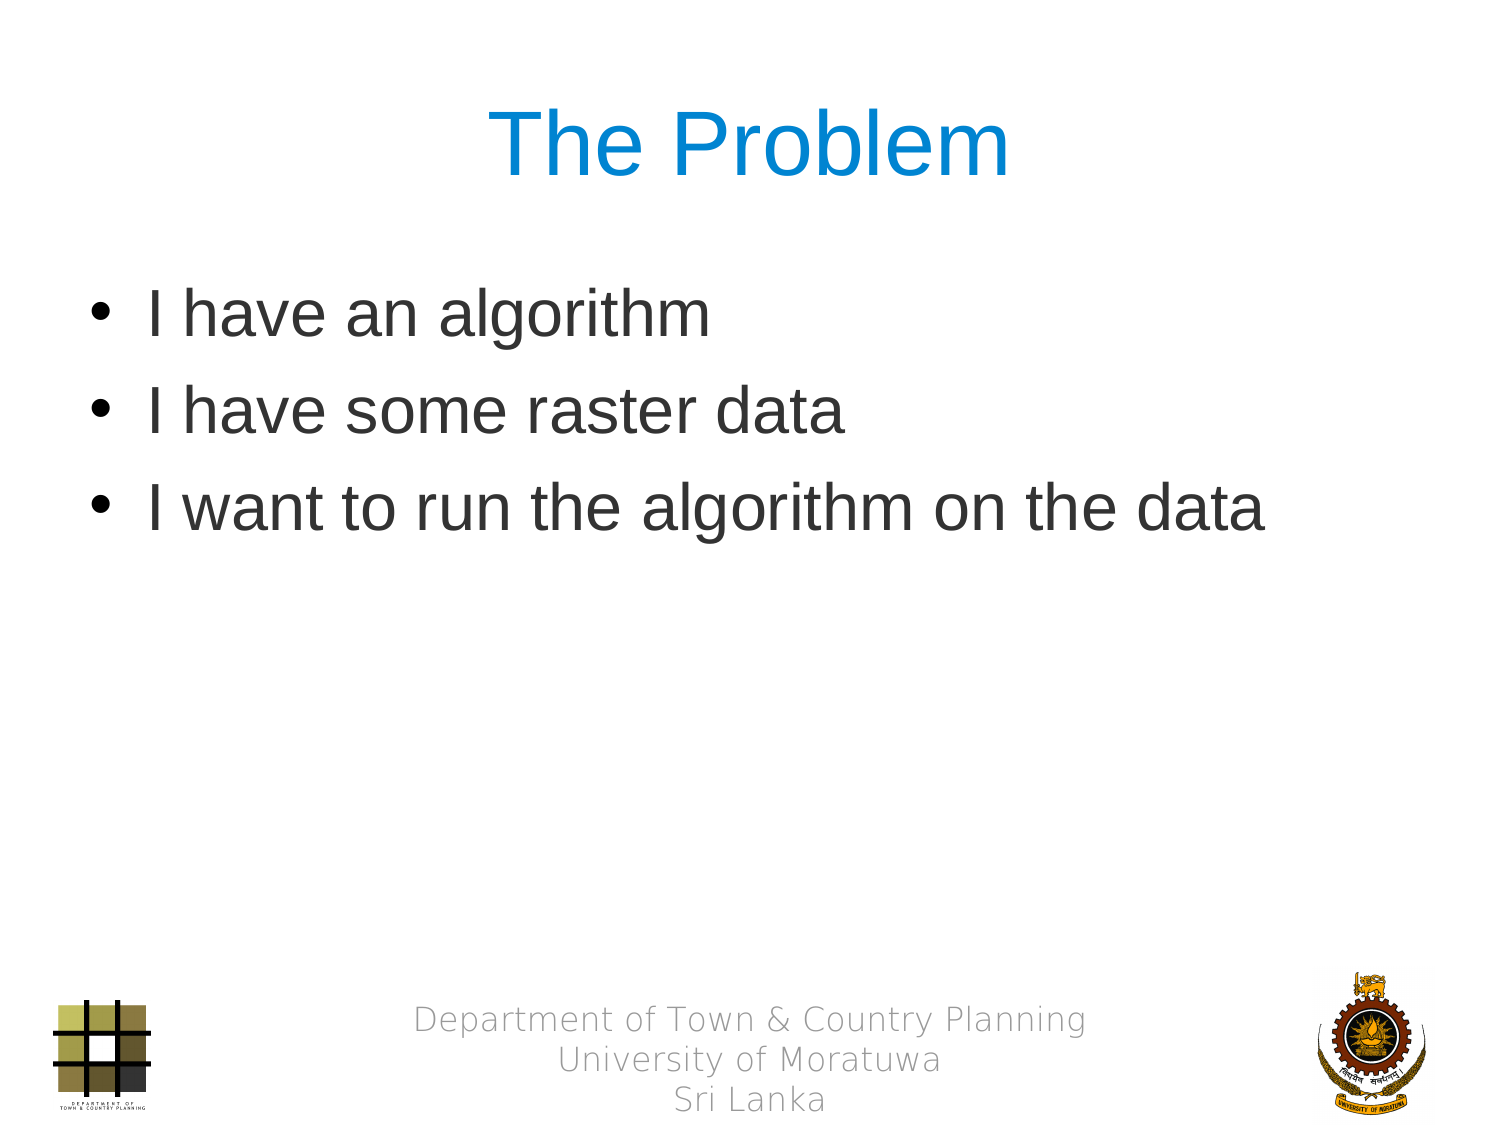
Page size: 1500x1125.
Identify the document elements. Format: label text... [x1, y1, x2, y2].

title The Problem [75, 45, 1426, 233]
list I have an algorithm I have some raster data I want to run the algorithm on the data [75, 262, 1426, 916]
picture [53, 1000, 151, 1110]
picture [1312, 966, 1435, 1125]
